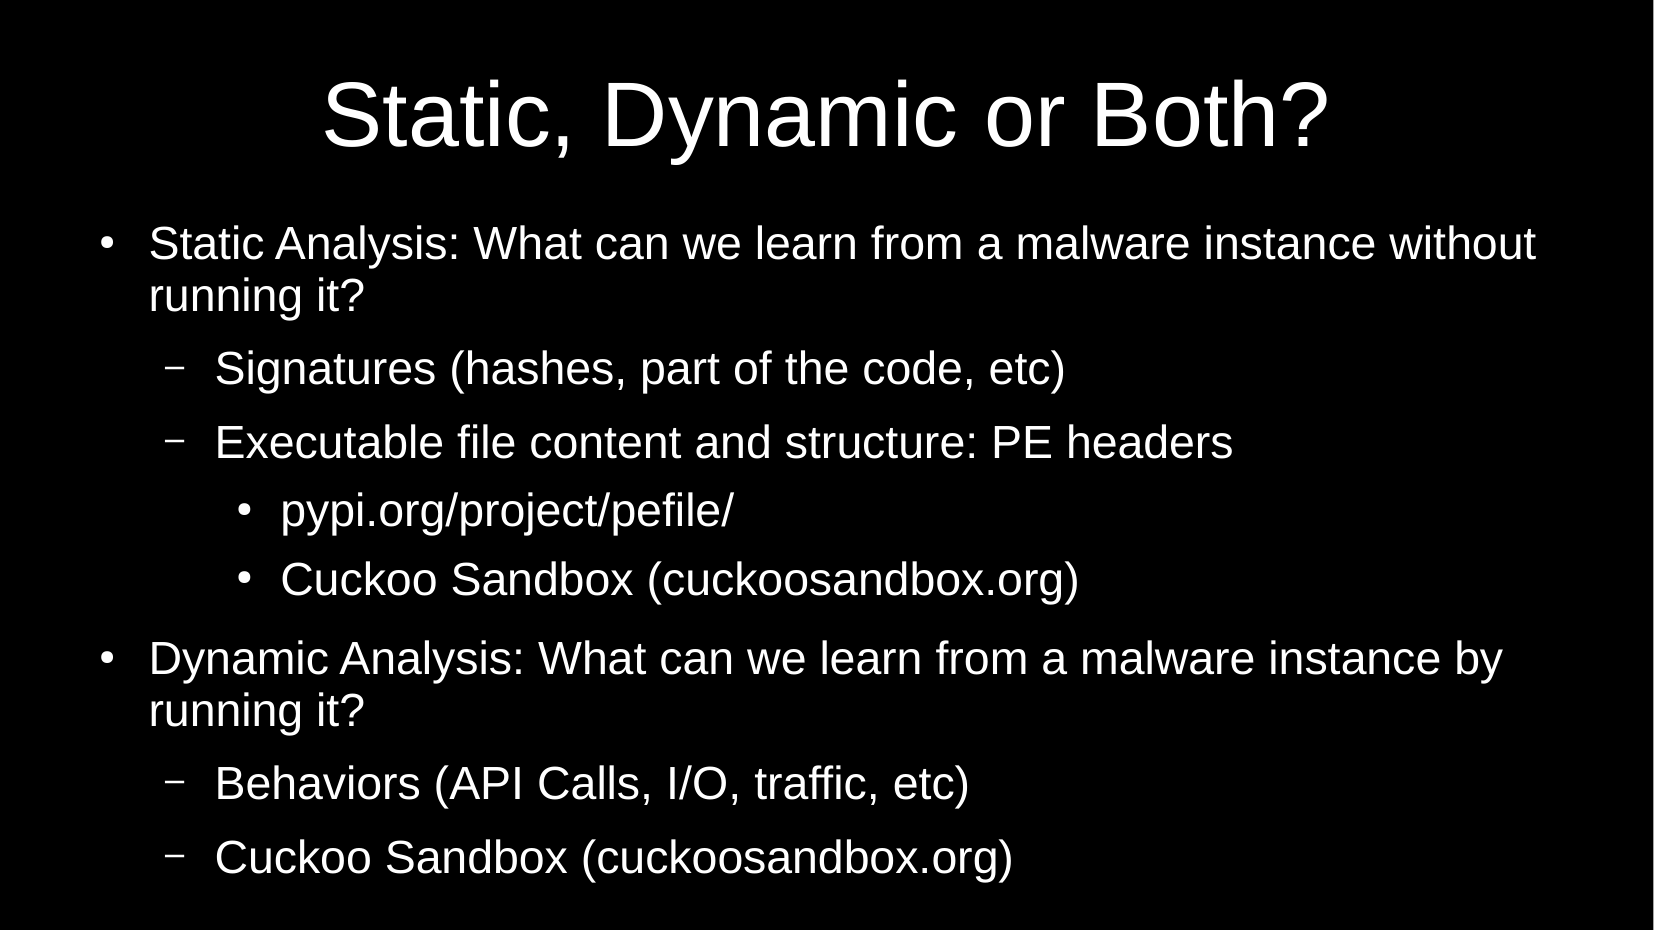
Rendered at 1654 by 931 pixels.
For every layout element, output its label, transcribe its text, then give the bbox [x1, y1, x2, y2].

title Static, Dynamic or Both? [82, 37, 1571, 193]
list Static Analysis: What can we learn from a malware instance without running it? Signatures (hashes, part of the code, etc) Executable file content and structure: PE headers pypi.org/project/pefile/ Cuckoo Sandbox (cuckoosandbox.org) Dynamic Analysis: What can we learn from a malware instance by running it? Behaviors (API Calls, I/O, traffic, etc) Cuckoo Sandbox (cuckoosandbox.org) [82, 217, 1571, 886]
